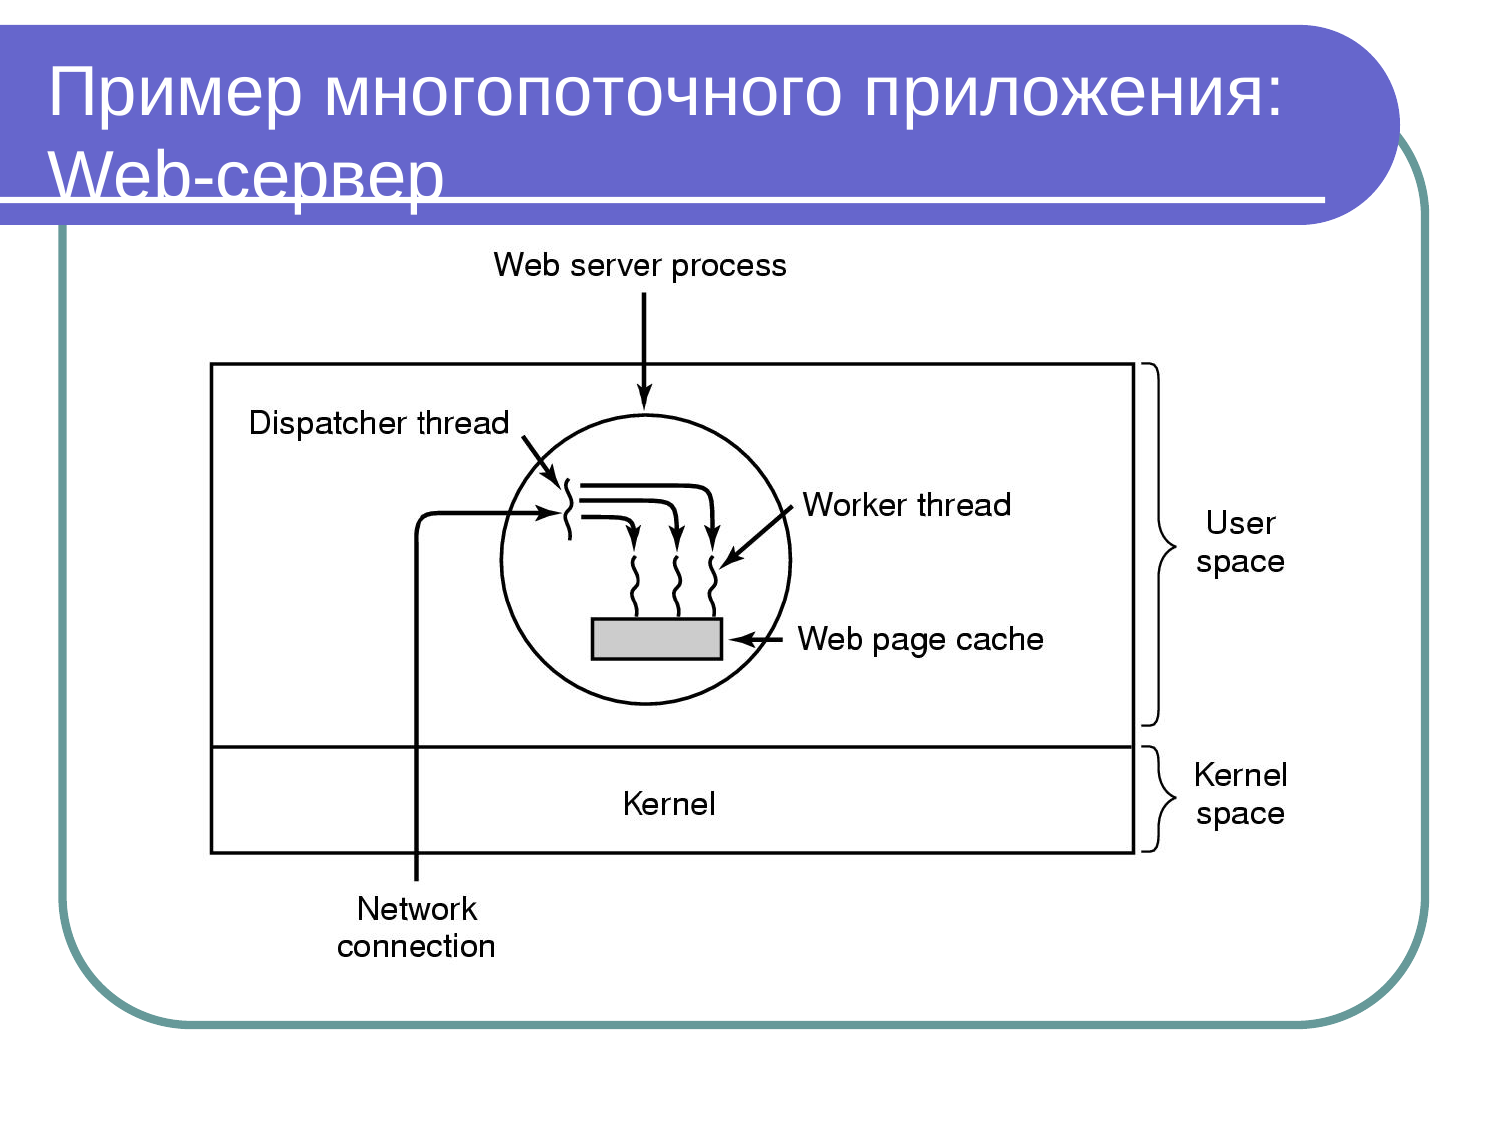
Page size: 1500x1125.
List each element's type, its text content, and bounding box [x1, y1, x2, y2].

picture [202, 239, 1297, 965]
title Пример многопоточного приложения: Web-сервер [32, 37, 1347, 188]
